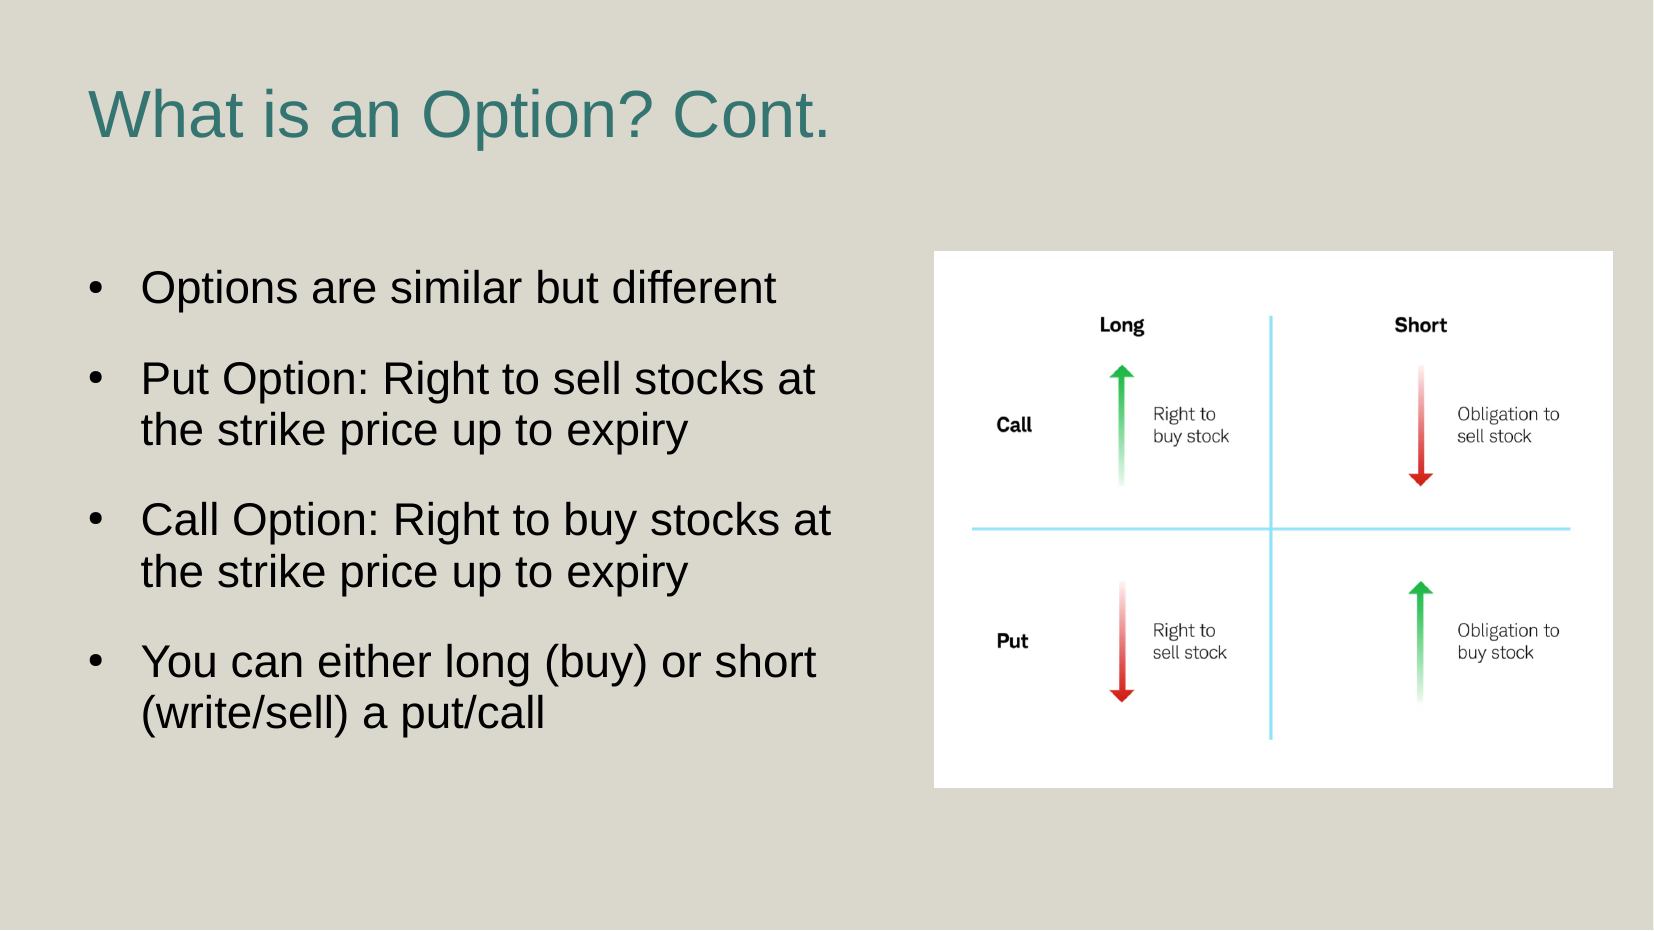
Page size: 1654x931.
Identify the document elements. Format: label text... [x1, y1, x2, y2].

list Options are similar but different Put Option: Right to sell stocks at the strike price up to expiry Call Option: Right to buy stocks at the strike price up to expiry You can either long (buy) or short (write/sell) a put/call [69, 262, 838, 779]
title What is an Option? Cont. [88, 37, 1577, 193]
picture [934, 251, 1613, 788]
